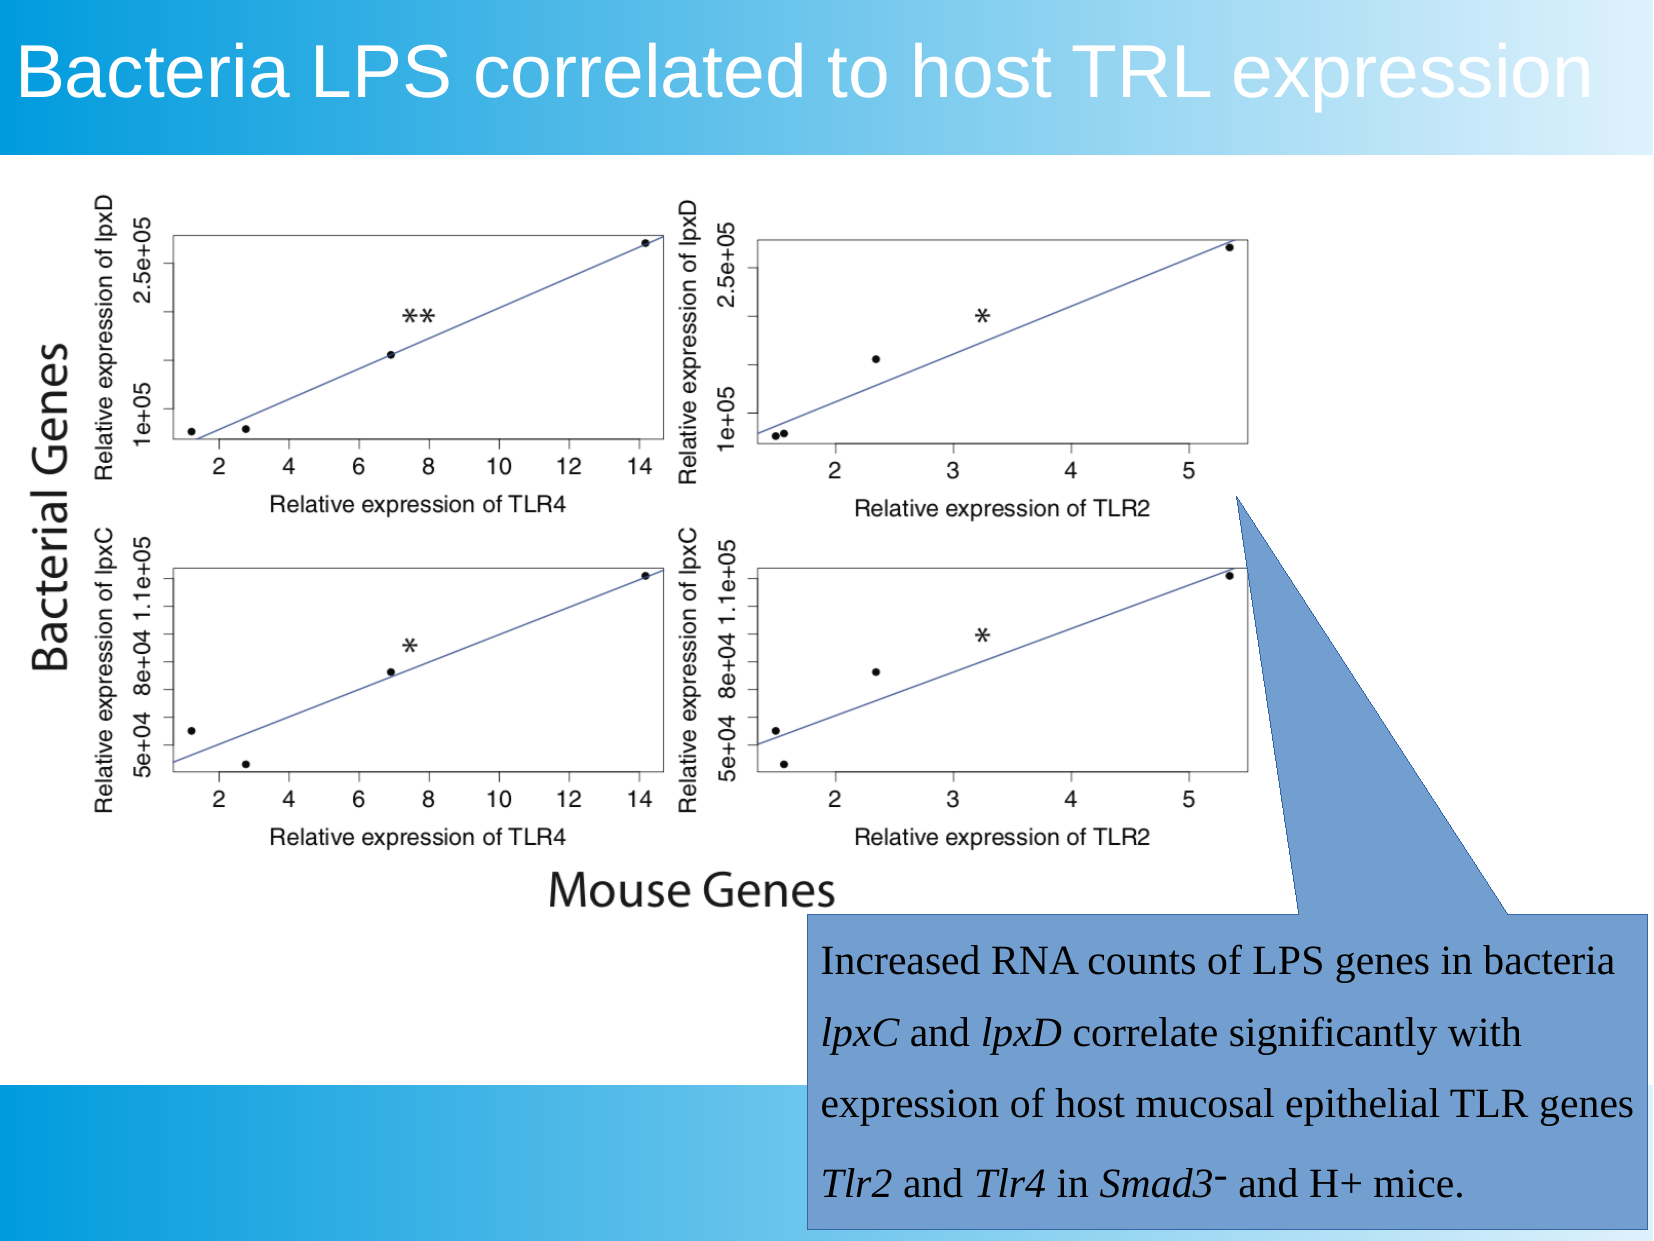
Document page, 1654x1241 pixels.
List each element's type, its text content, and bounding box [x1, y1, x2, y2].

picture [0, 163, 1291, 919]
text_box Bacteria LPS correlated to host TRL expression [15, 15, 1654, 121]
text_box Increased RNA counts of LPS genes in bacteria lpxC and lpxD correlate significantly with expression of host mucosal epithelial TLR genes Tlr2 and Tlr4 in Smad3- and H+ mice. [807, 496, 1648, 1230]
